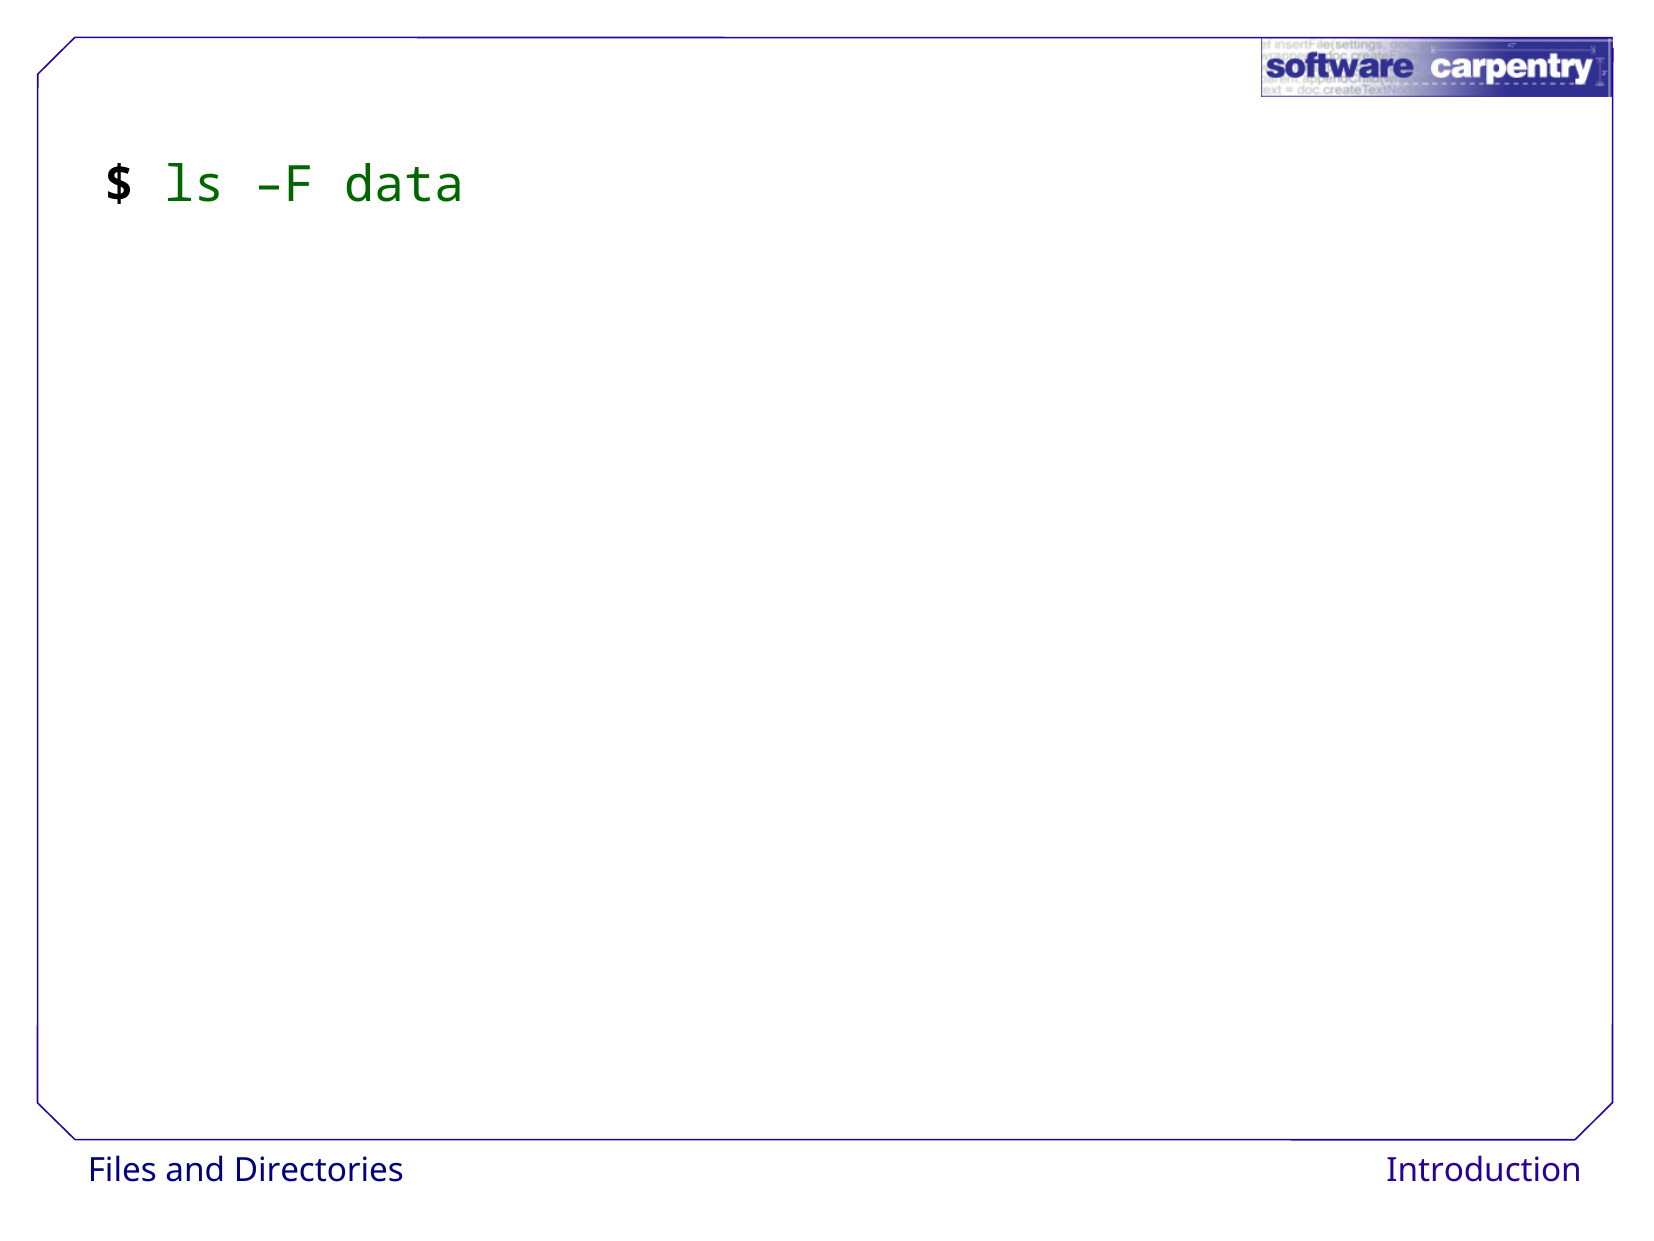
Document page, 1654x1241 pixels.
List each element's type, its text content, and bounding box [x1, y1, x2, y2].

text_box $ ls –F data [89, 128, 1512, 1037]
picture [1261, 39, 1613, 97]
